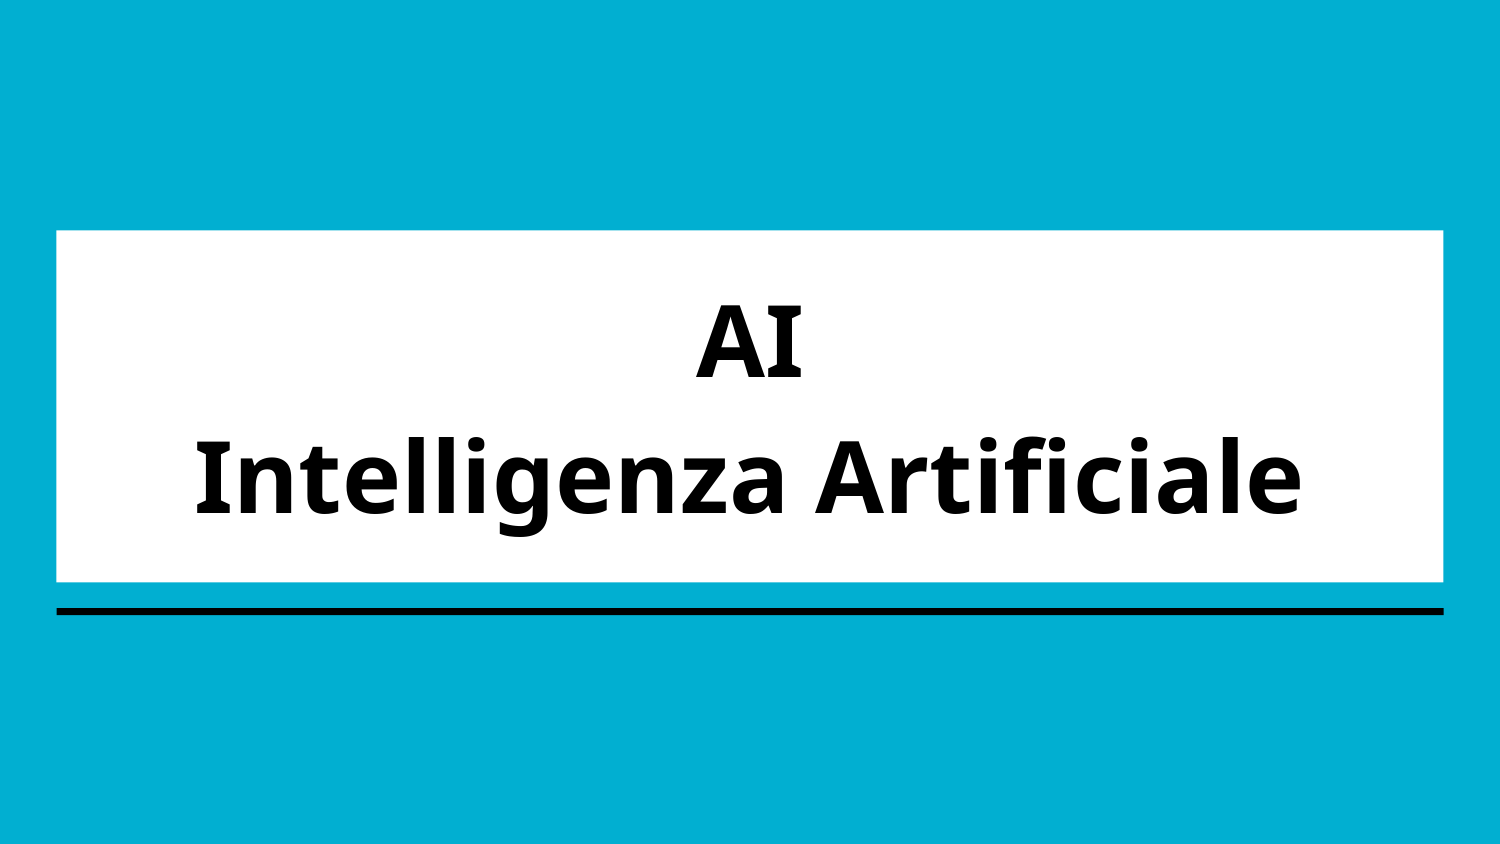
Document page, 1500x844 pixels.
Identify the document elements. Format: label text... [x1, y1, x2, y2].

title AI Intelligenza Artificiale [56, 230, 1444, 583]
